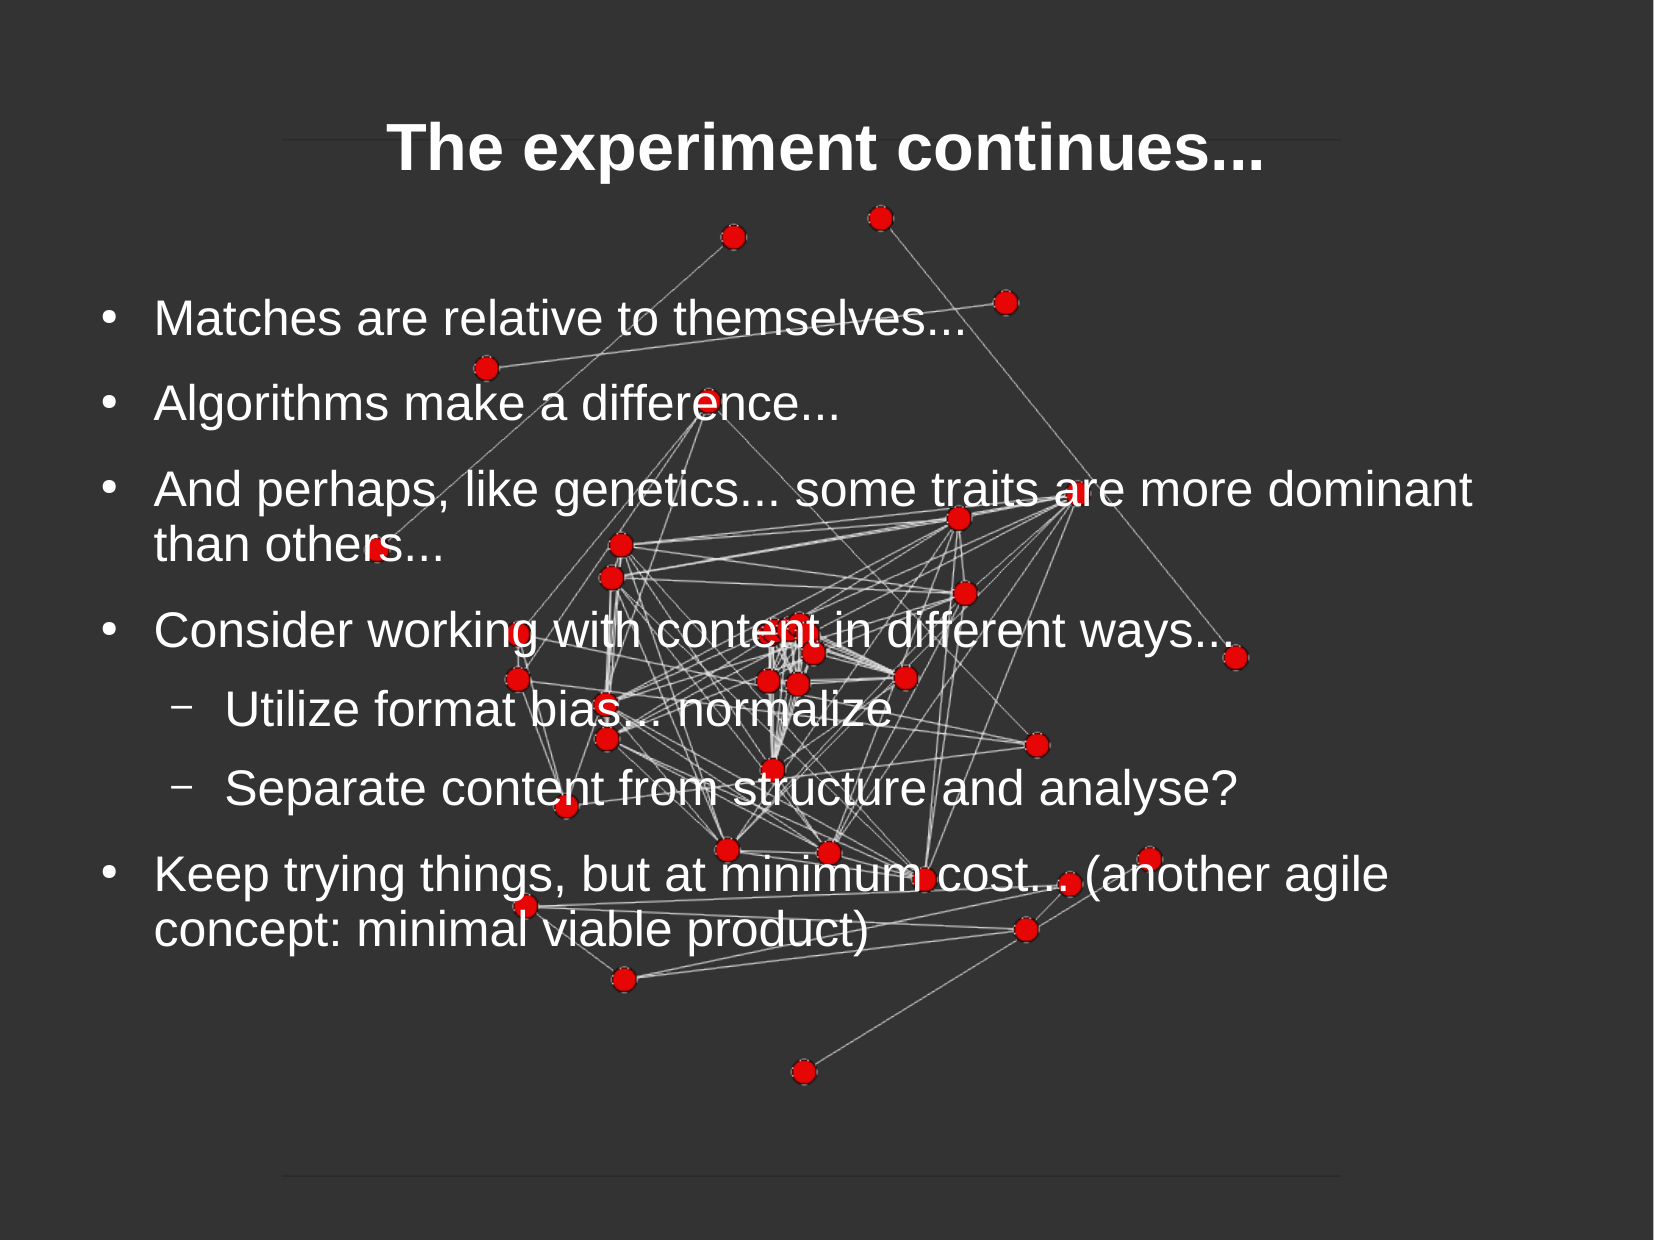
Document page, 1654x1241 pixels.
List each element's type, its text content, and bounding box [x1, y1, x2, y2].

list Matches are relative to themselves... Algorithms make a difference... And perhaps, like genetics... some traits are more dominant than others... Consider working with content in different ways... Utilize format bias... normalize Separate content from structure and analyse? Keep trying things, but at minimum cost... (another agile concept: minimal viable product) [82, 290, 1571, 1010]
picture [282, 213, 1341, 290]
title The experiment continues... [82, 82, 1571, 213]
picture [282, 1010, 1341, 1177]
